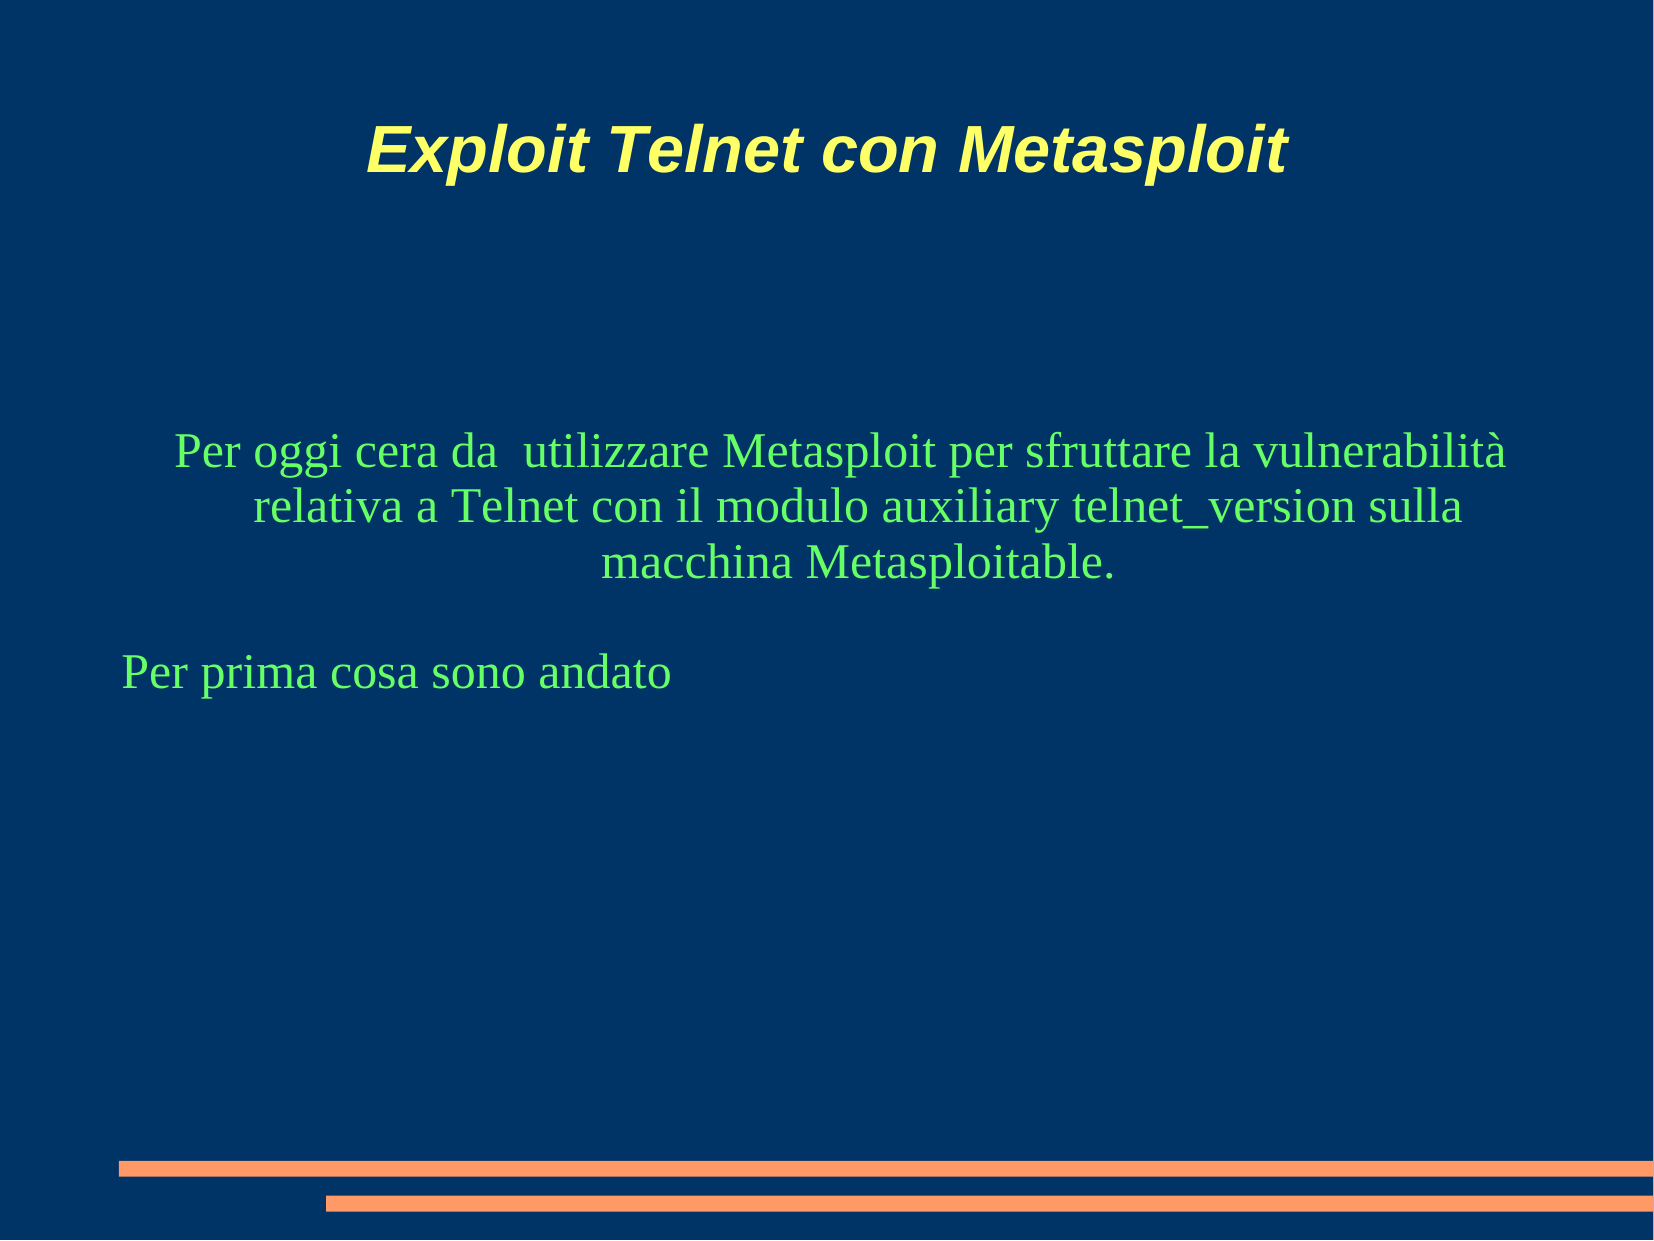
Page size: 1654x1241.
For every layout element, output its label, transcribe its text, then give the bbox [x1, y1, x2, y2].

title Exploit Telnet con Metasploit [121, 46, 1534, 254]
subtitle Per oggi cera da utilizzare Metasploit per sfruttare la vulnerabilità relativa a Telnet con il modulo auxiliary telnet_version sulla macchina Metasploitable. Per prima cosa sono andato [121, 322, 1561, 1132]
